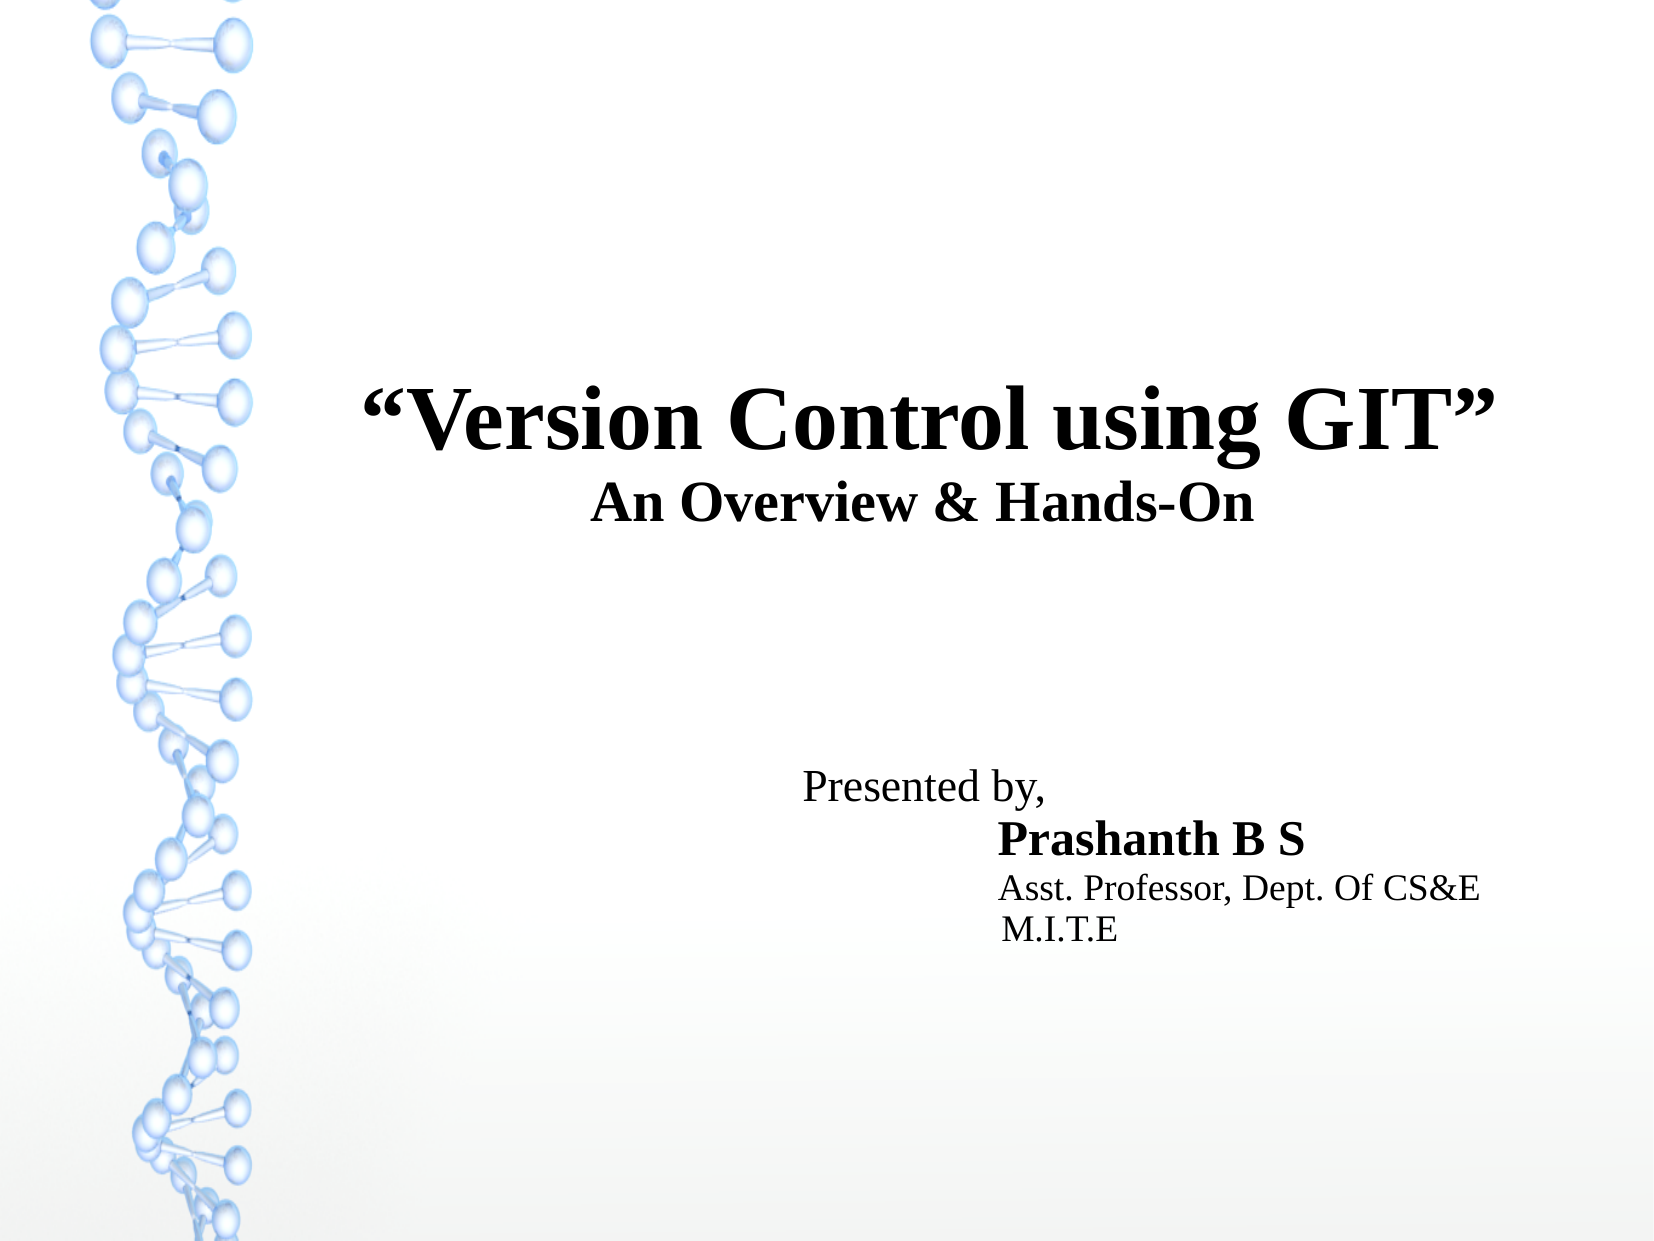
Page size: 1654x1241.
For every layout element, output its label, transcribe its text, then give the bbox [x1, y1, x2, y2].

picture [0, 0, 1654, 1241]
subtitle “Version Control using GIT” An Overview & Hands-On Presented by, Prashanth B S Asst. Professor, Dept. Of CS&E M.I.T.E [265, 299, 1595, 1019]
